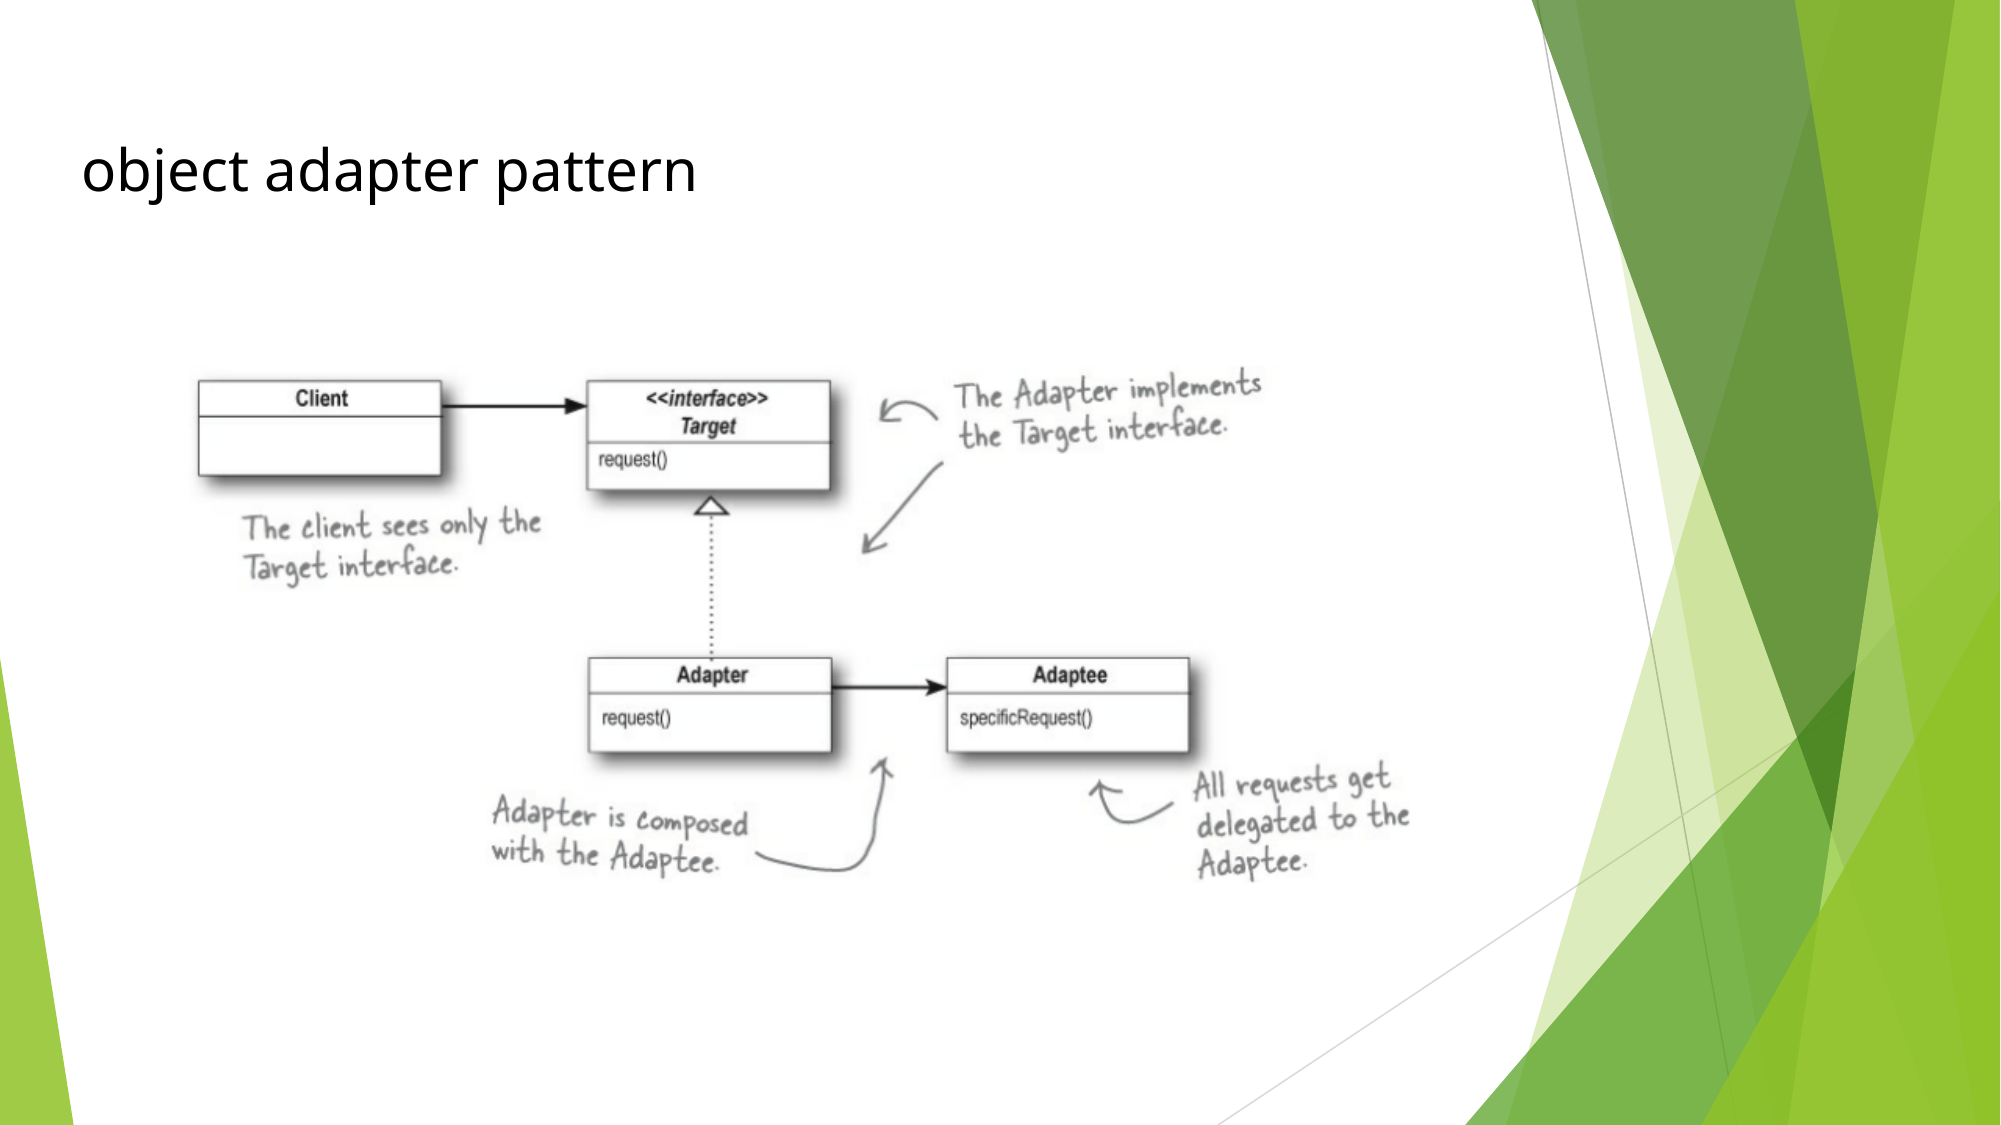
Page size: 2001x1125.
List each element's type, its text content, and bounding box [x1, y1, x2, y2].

picture [167, 342, 1441, 902]
title object adapter pattern [51, 125, 1462, 343]
